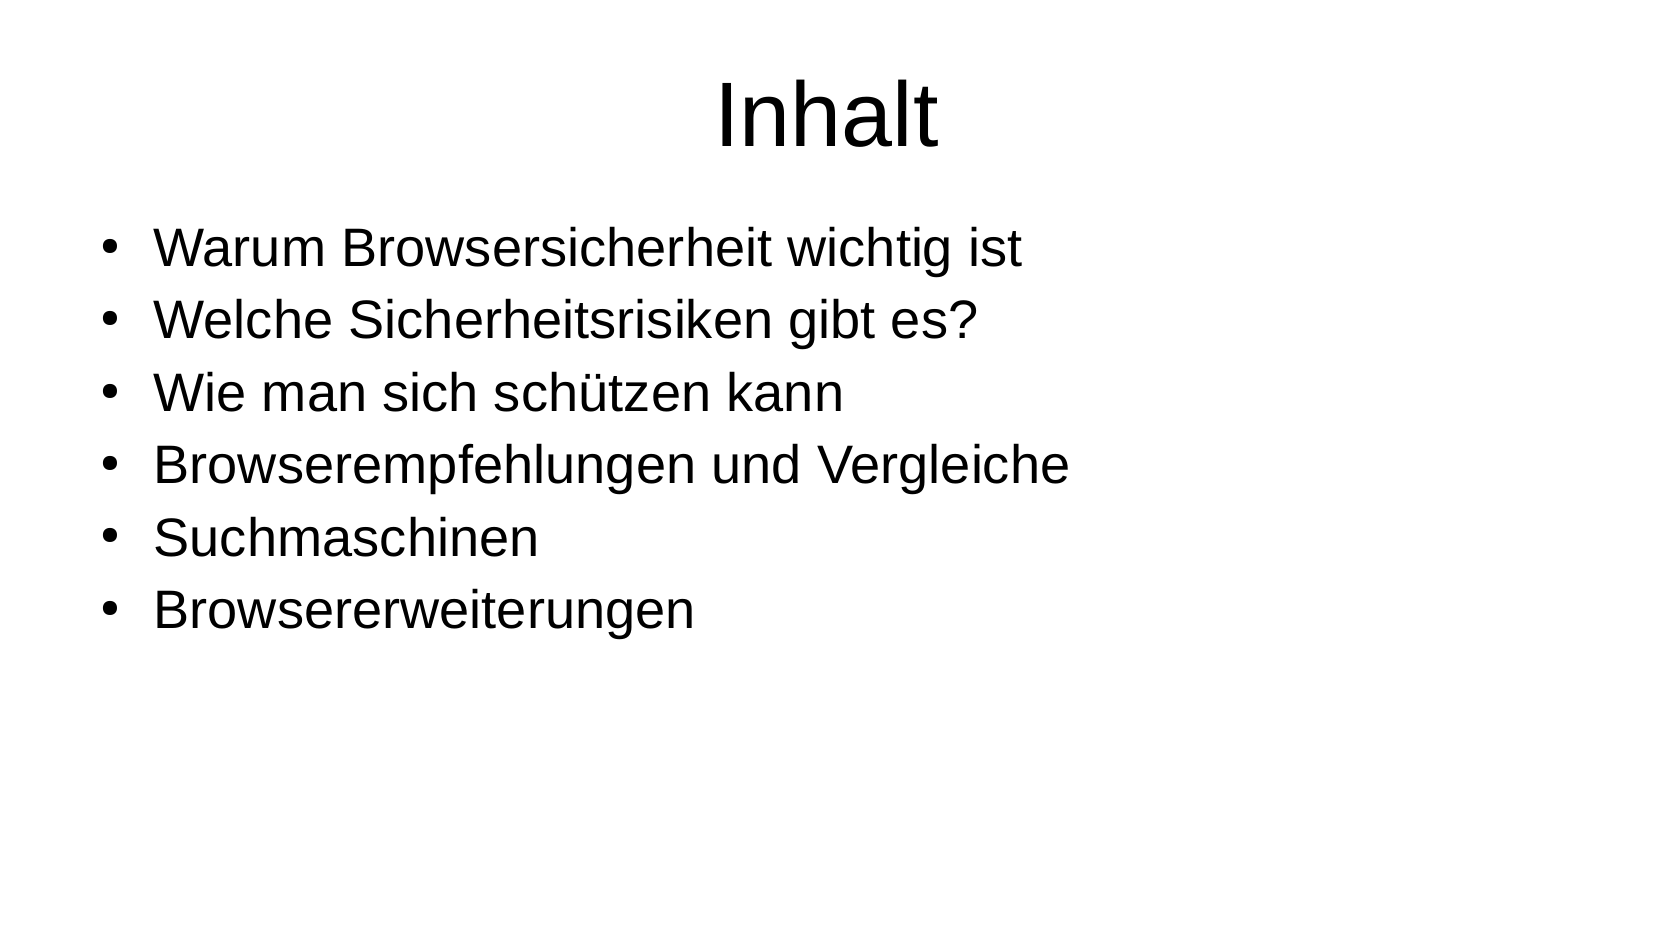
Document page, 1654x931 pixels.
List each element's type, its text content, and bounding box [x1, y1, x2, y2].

title Inhalt [82, 37, 1571, 193]
list Warum Browsersicherheit wichtig ist Welche Sicherheitsrisiken gibt es? Wie man sich schützen kann Browserempfehlungen und Vergleiche Suchmaschinen Browsererweiterungen [82, 217, 1571, 857]
